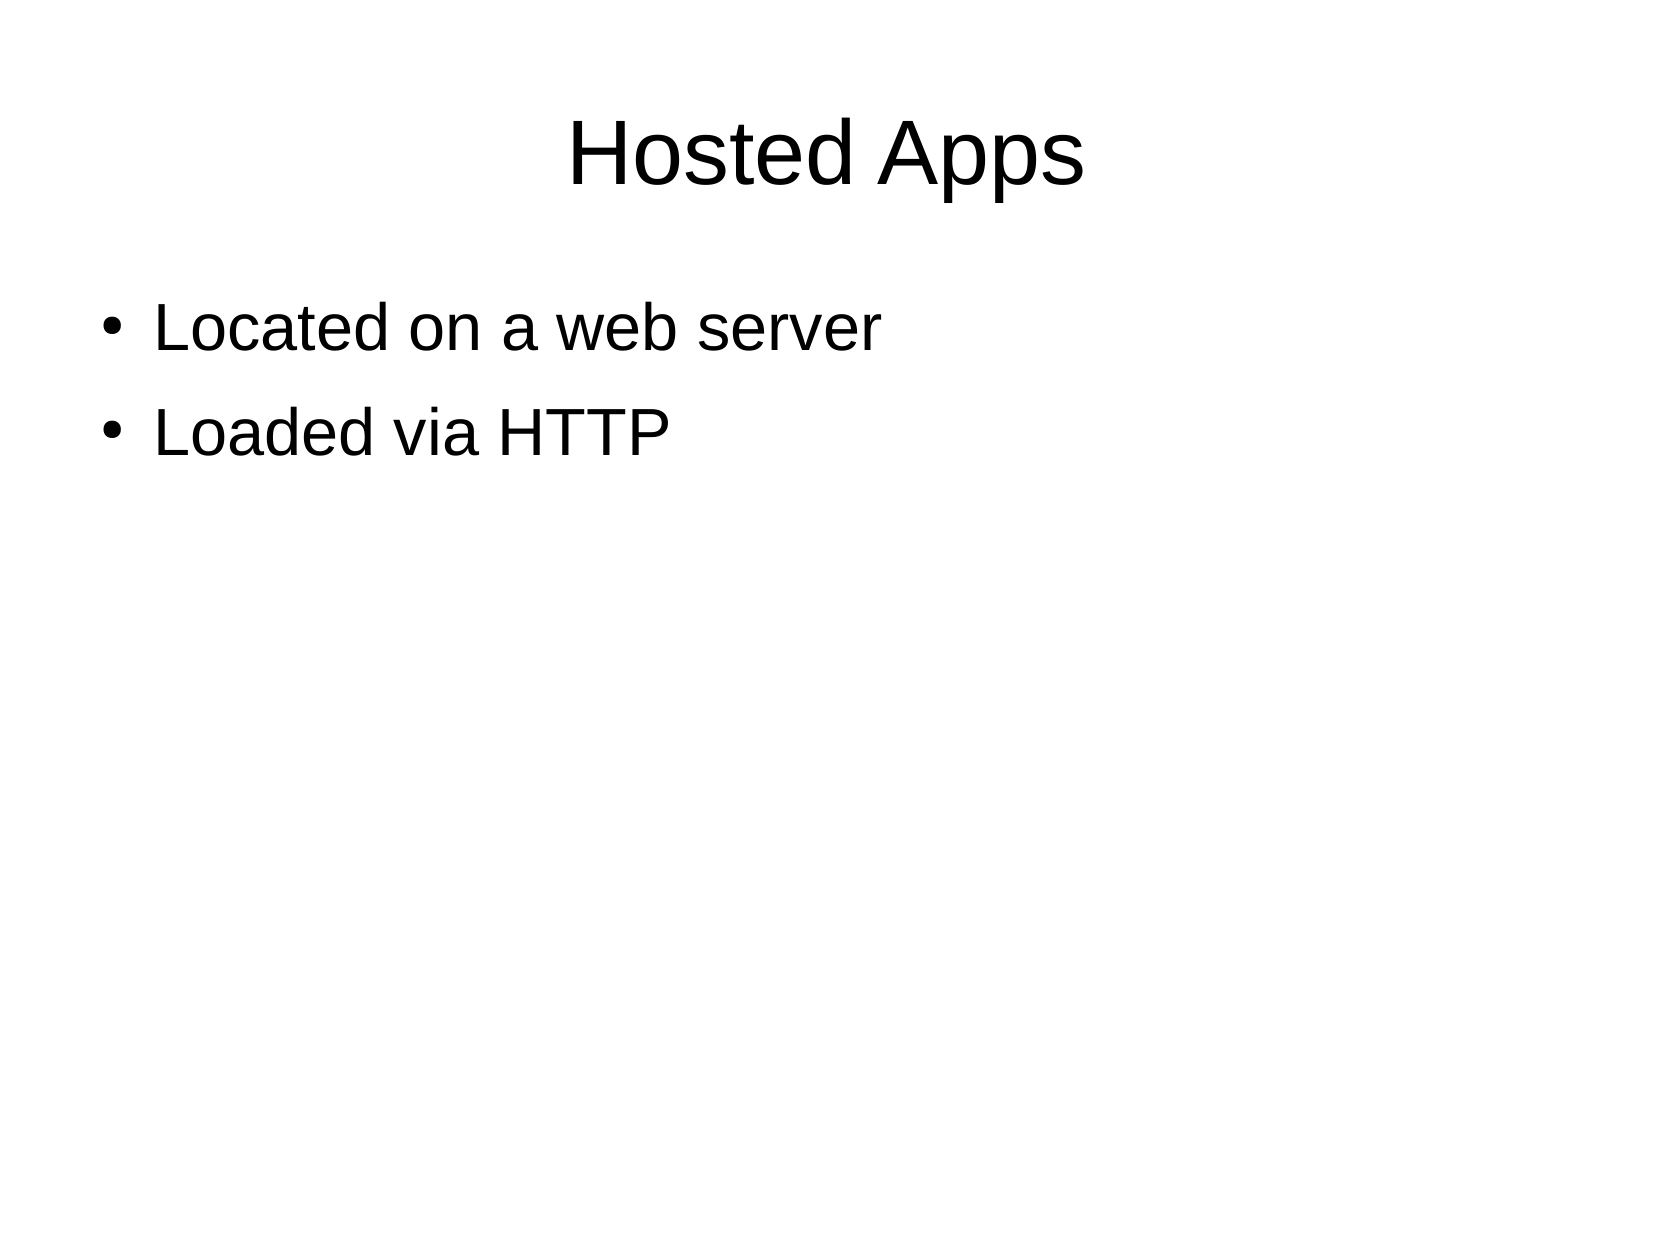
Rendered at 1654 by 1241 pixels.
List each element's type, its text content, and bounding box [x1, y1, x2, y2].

title Hosted Apps [82, 49, 1571, 257]
list Located on a web server Loaded via HTTP [82, 290, 1538, 1010]
